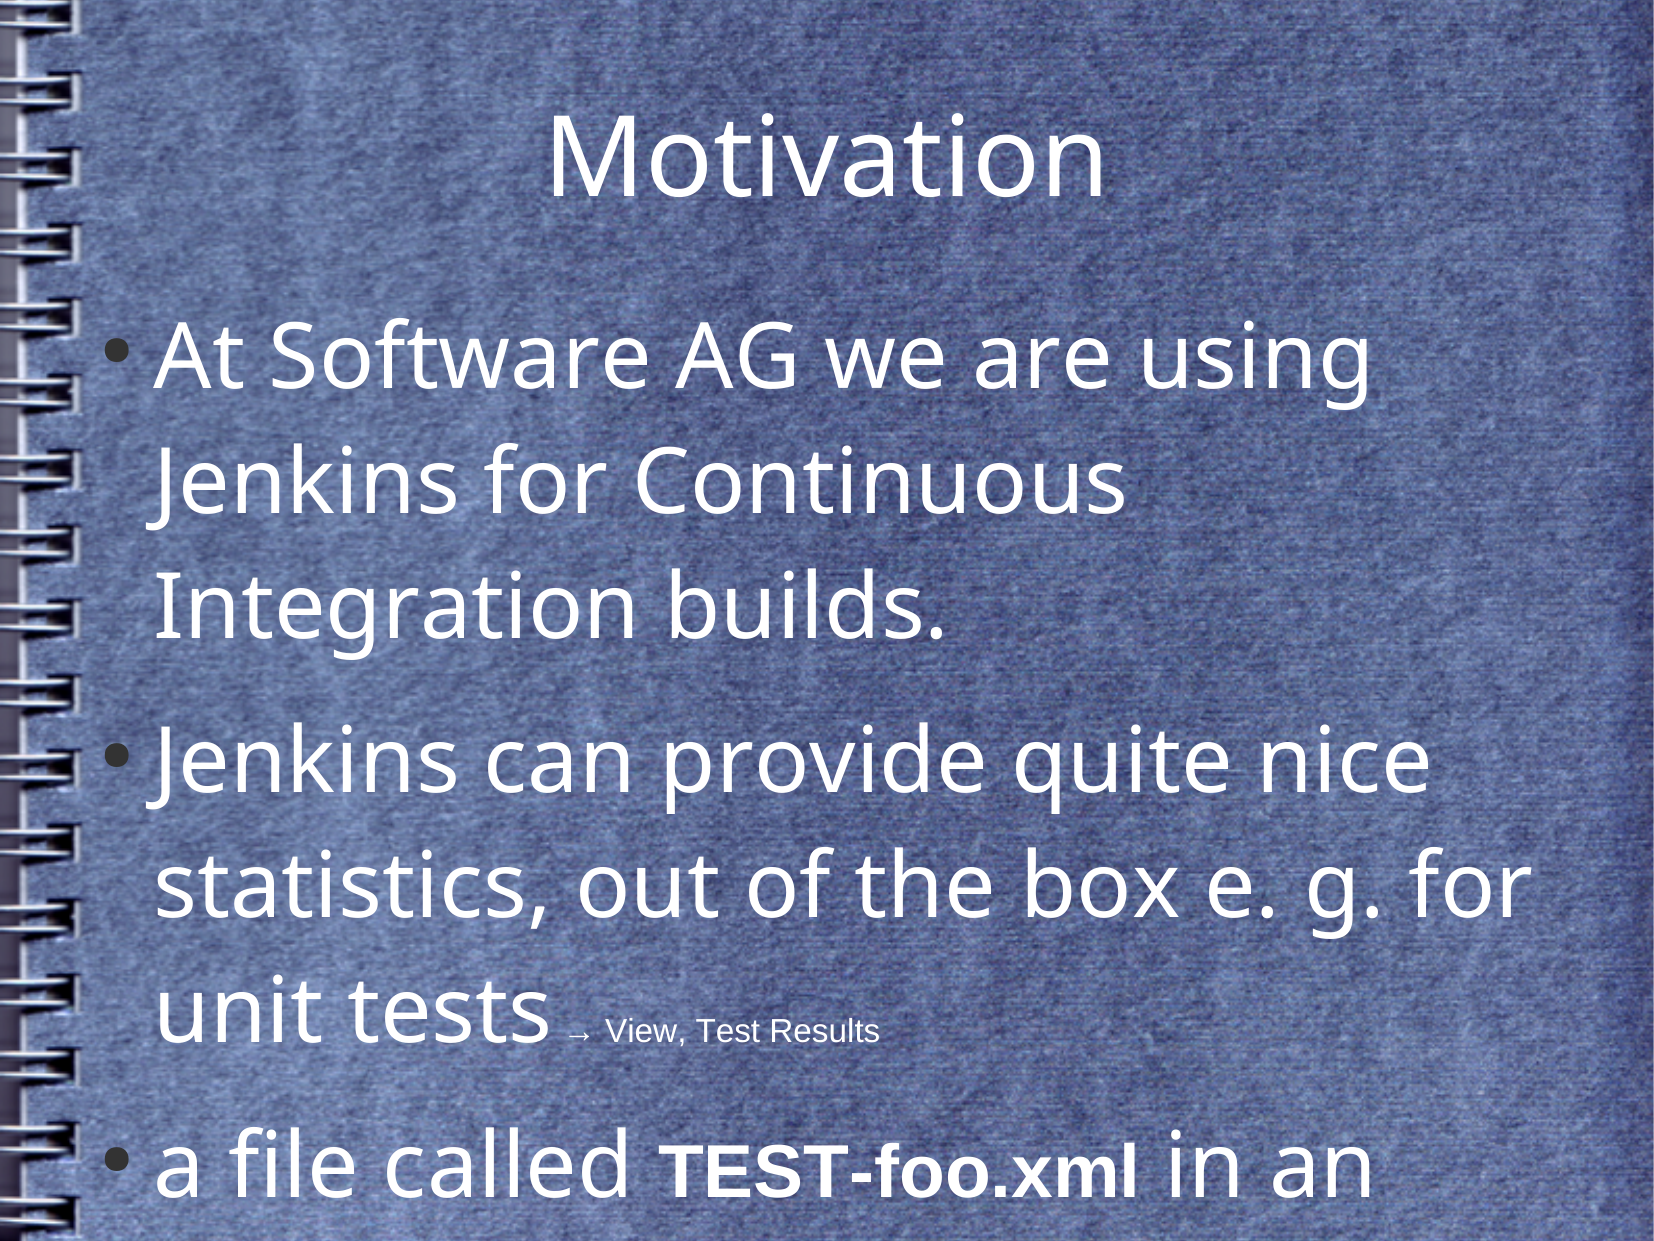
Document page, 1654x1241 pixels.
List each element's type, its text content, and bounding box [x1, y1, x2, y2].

picture [0, 0, 1654, 1241]
list At Software AG we are using Jenkins for Continuous Integration builds. Jenkins can provide quite nice statistics, out of the box e. g. for unit tests → View, Test Results a file called TEST-foo.xml in an undocumented format is necessary To employ these I wrote a script at work, which is “closed source” and more like a quick hack, however [82, 290, 1571, 1214]
title Motivation [82, 49, 1571, 257]
